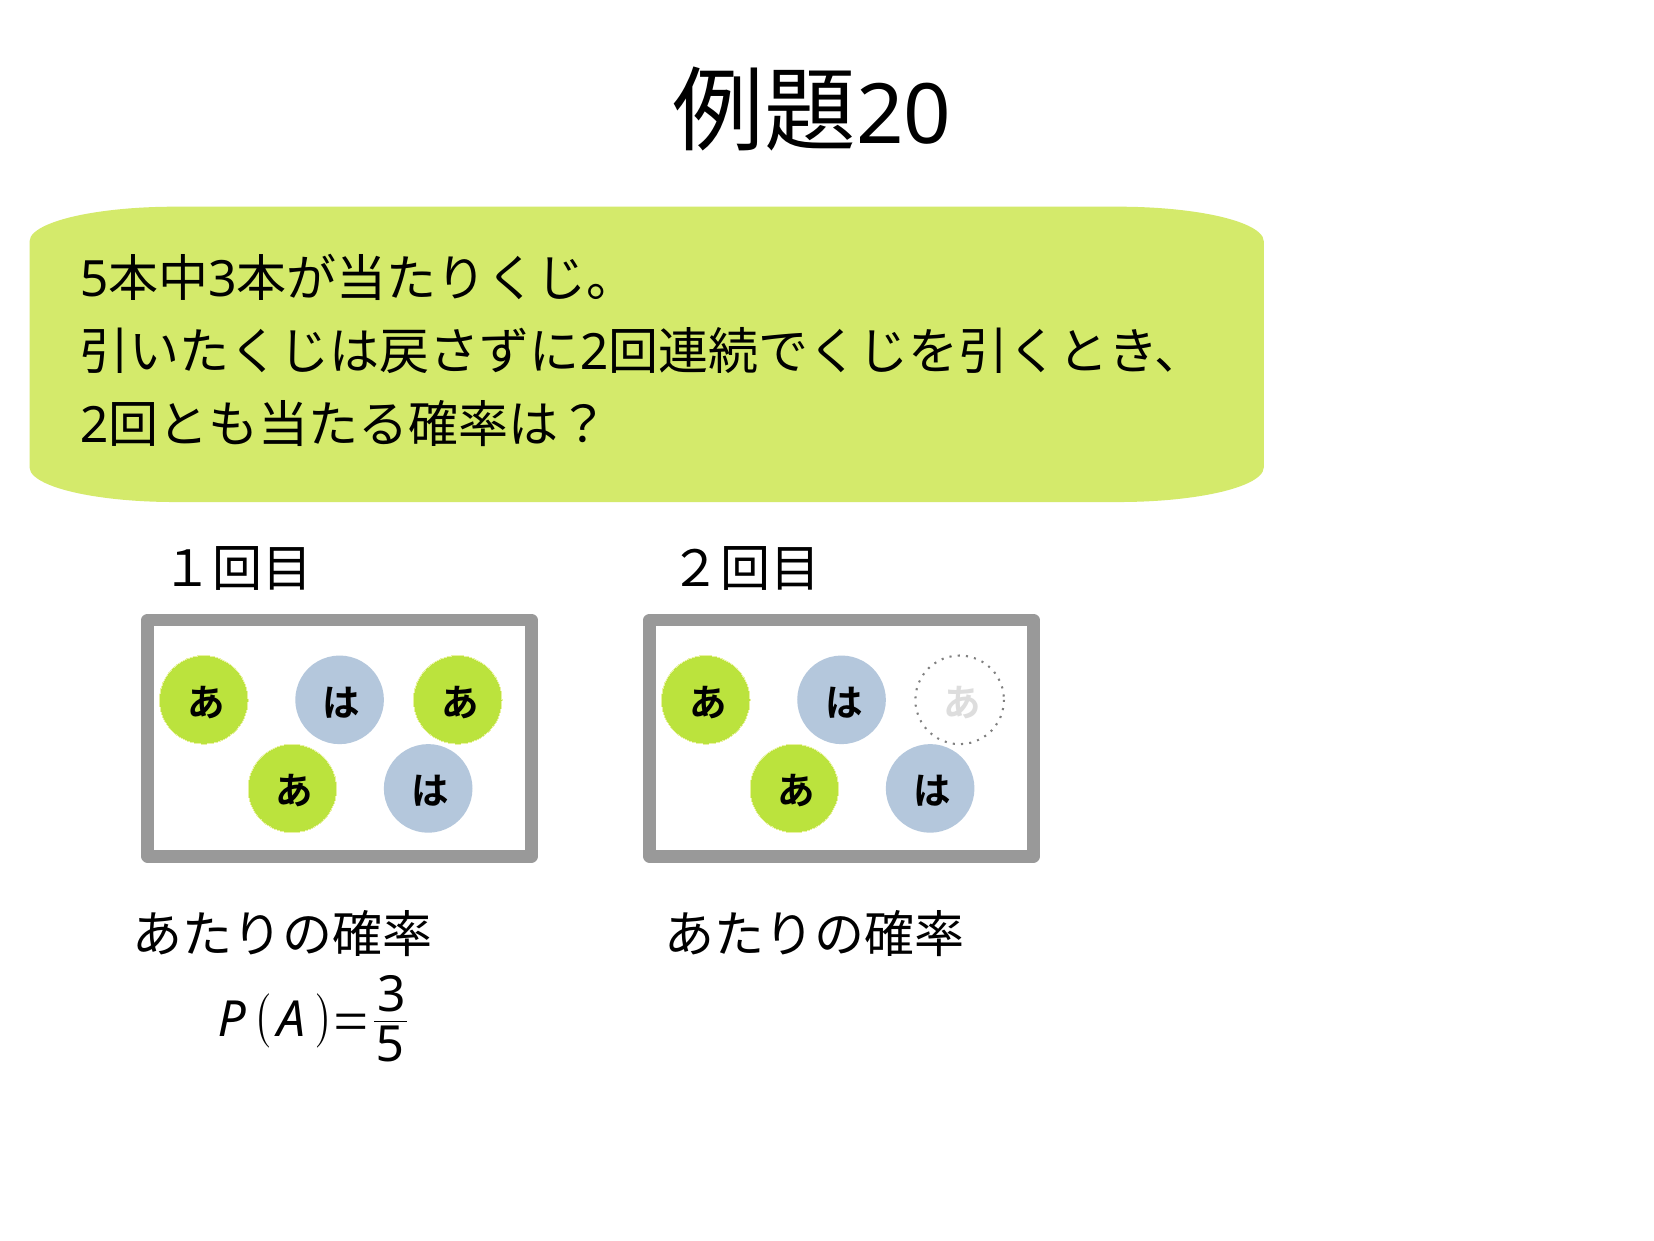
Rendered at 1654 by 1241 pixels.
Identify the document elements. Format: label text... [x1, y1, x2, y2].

text_box あ [750, 744, 839, 833]
text_box は [797, 655, 886, 745]
text_box １回目 [147, 520, 414, 609]
text_box [29, 206, 1264, 503]
text_box 5本中3本が当たりくじ。 引いたくじは戻さずに2回連続でくじを引くとき、 2回とも当たる確率は？ [64, 231, 1630, 464]
title 例題20 [29, 29, 1595, 178]
chart [211, 974, 414, 1071]
text_box あ [159, 655, 249, 745]
text_box ２回目 [655, 520, 922, 609]
text_box あ [413, 655, 503, 745]
text_box [147, 620, 532, 857]
text_box あ [661, 655, 751, 745]
text_box あたりの確率 [118, 887, 473, 975]
text_box は [383, 744, 473, 833]
text_box あたりの確率 [649, 887, 1004, 975]
text_box あ [248, 744, 337, 833]
text_box [649, 620, 1034, 857]
text_box は [885, 744, 975, 833]
text_box あ [915, 655, 1004, 745]
text_box は [295, 655, 384, 745]
